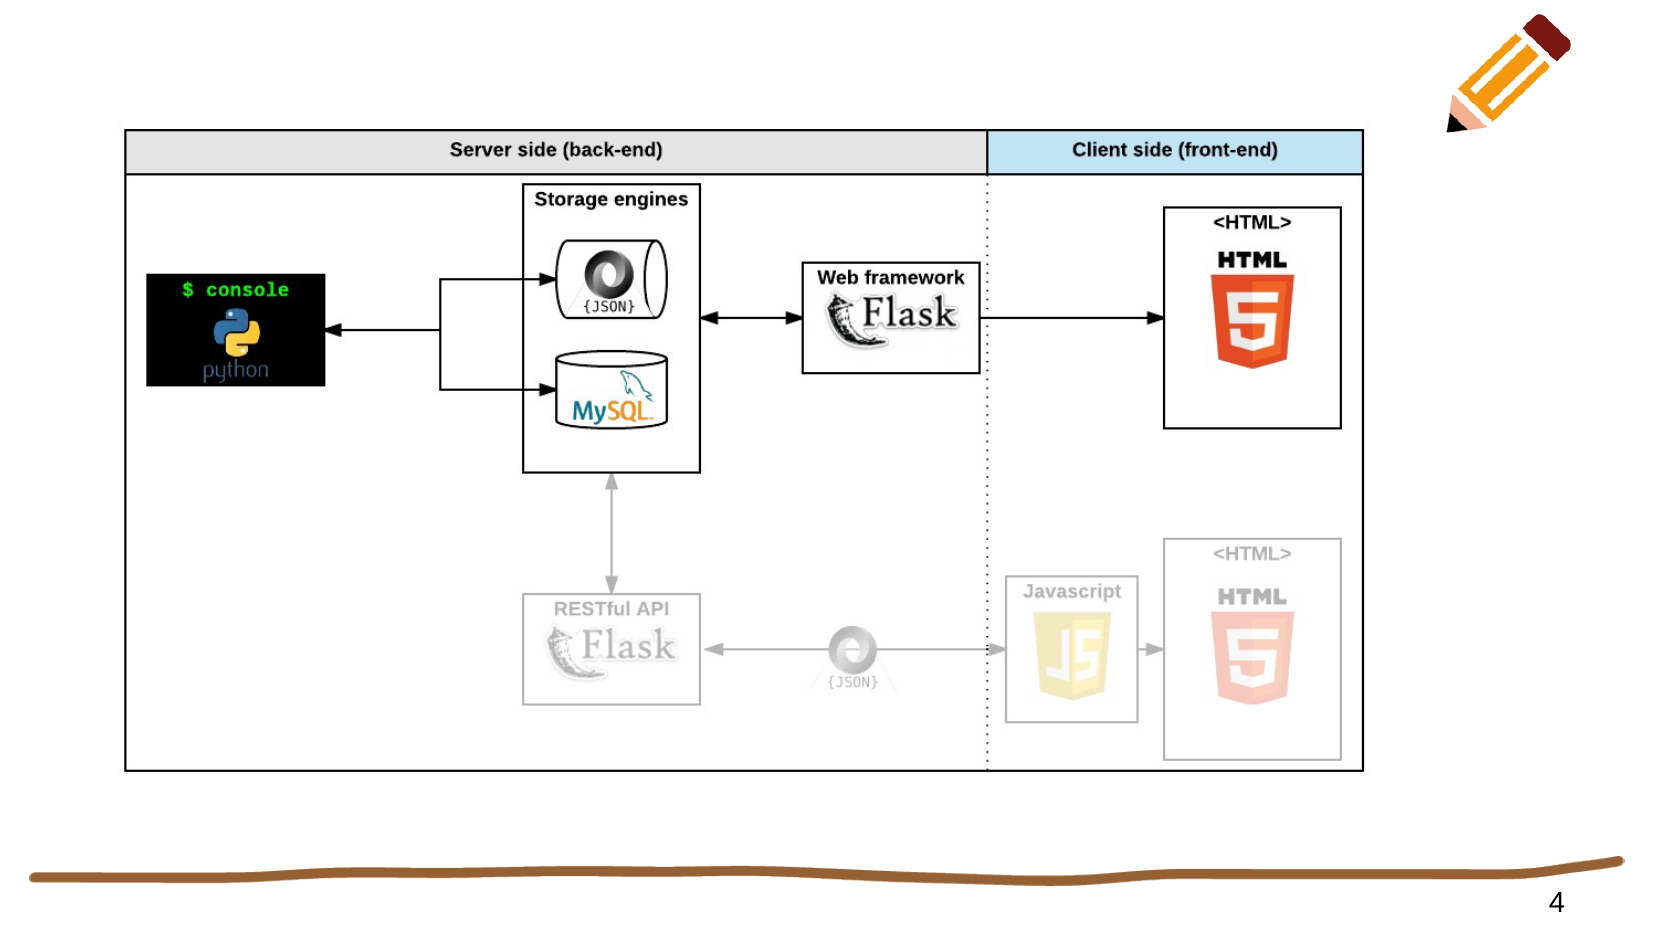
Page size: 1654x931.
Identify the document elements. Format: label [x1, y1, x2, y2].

picture [29, 856, 1625, 886]
picture [1446, 14, 1571, 133]
picture [37, 86, 1426, 826]
